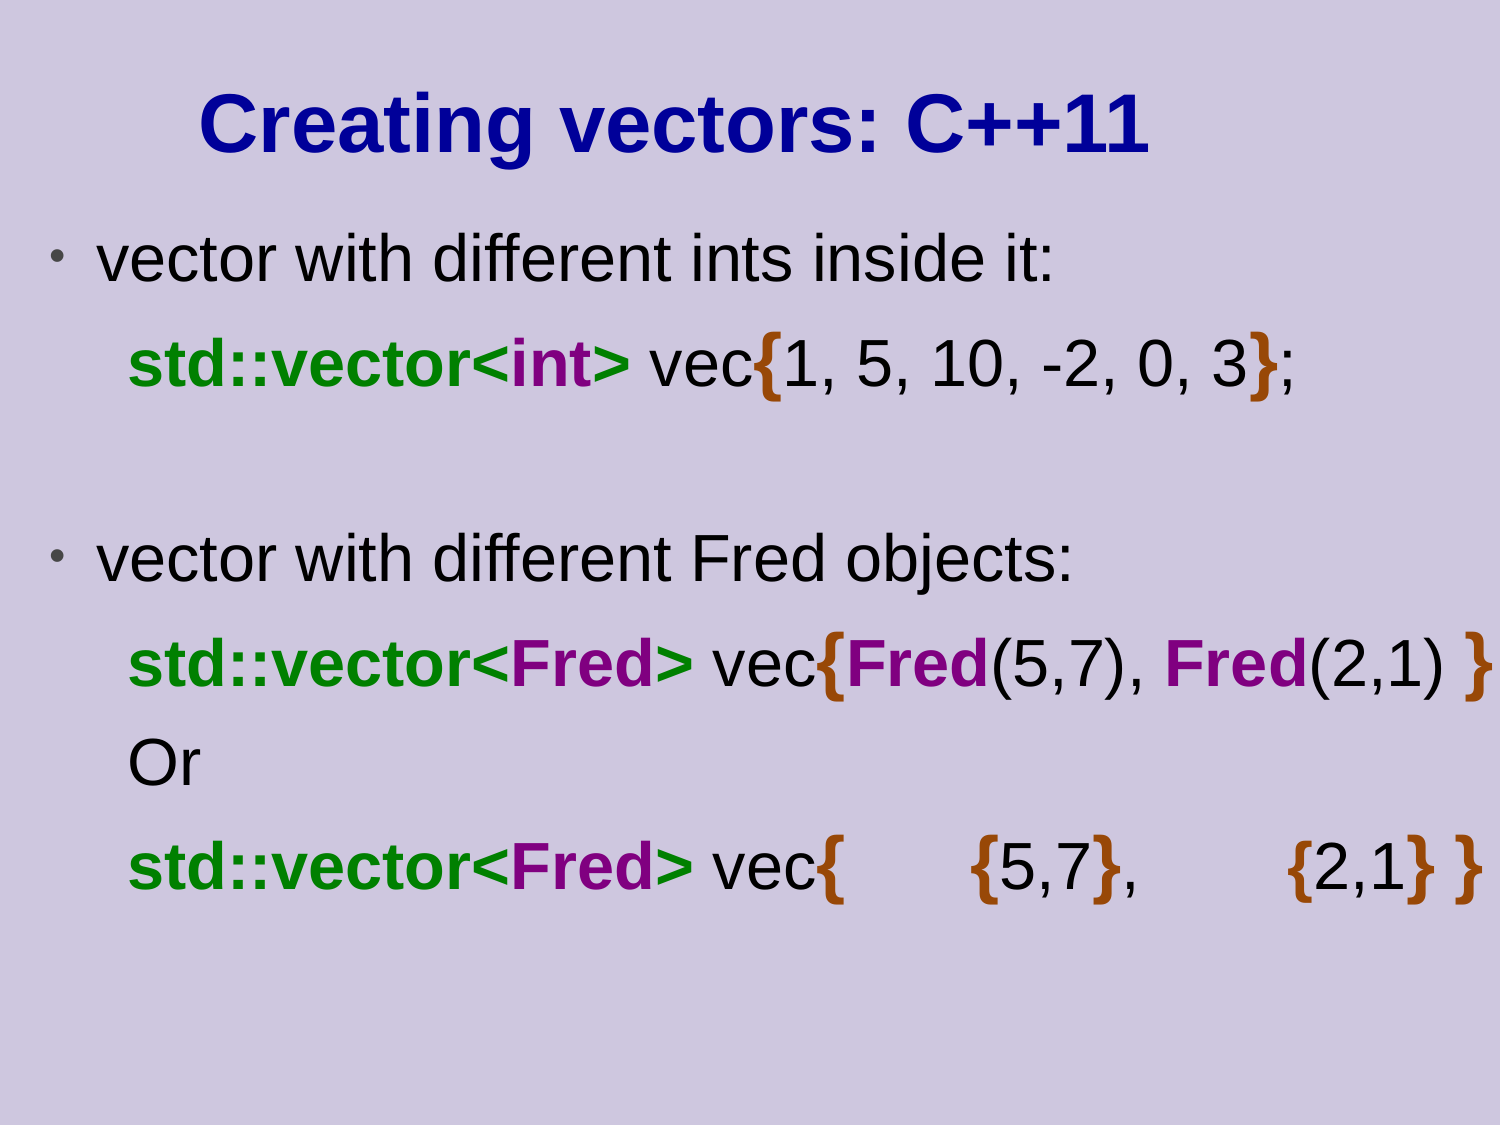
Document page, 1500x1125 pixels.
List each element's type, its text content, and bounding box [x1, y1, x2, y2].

list vector with different ints inside it: std::vector<int> vec{1, 5, 10, -2, 0, 3}; vector with different Fred objects: std::vector<Fred> vec{Fred(5,7), Fred(2,1) } Or std::vector<Fred> vec{ {5,7}, {2,1} } [49, 215, 1500, 1080]
title Creating vectors: C++11 [198, 32, 1468, 206]
